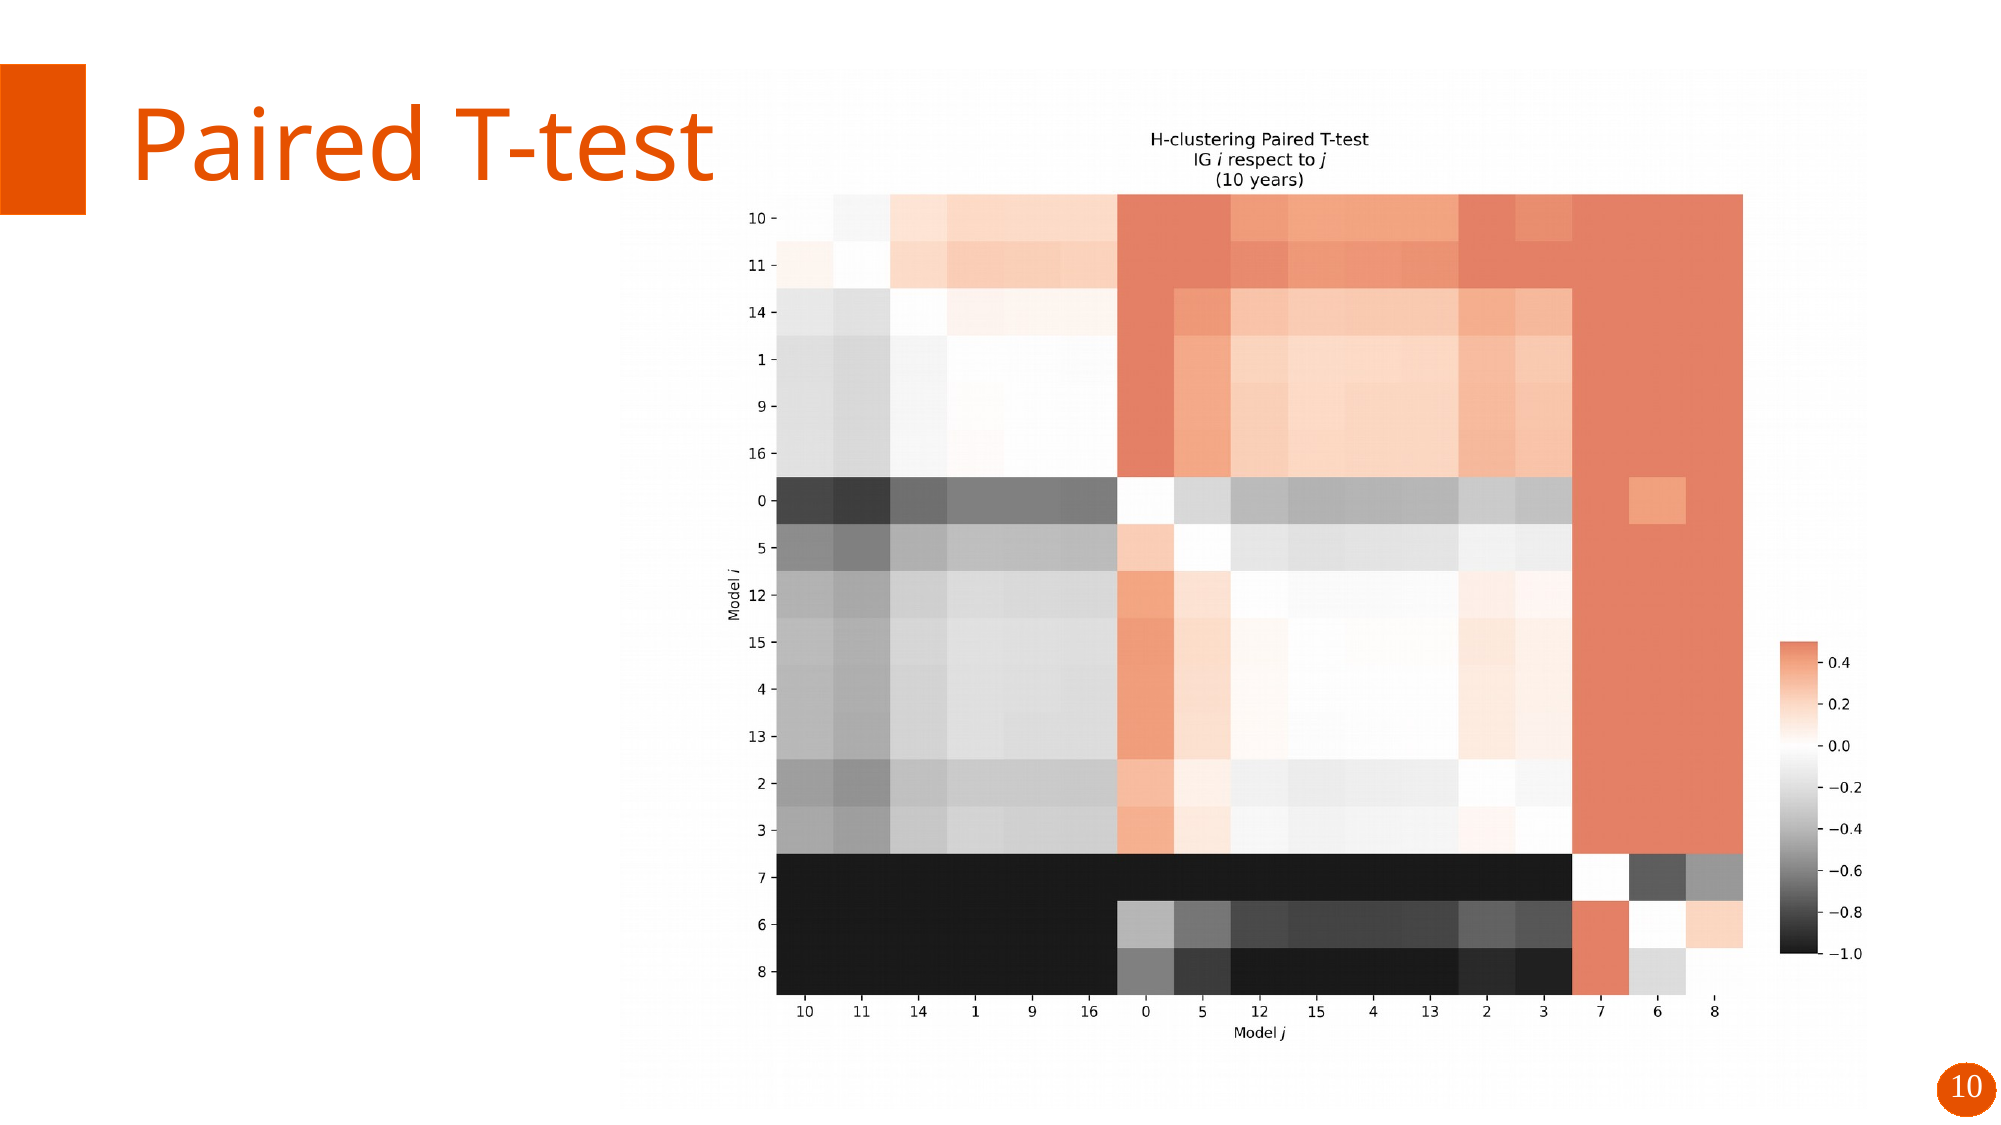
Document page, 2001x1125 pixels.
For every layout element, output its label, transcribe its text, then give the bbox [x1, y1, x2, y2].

title Paired T-test [129, 70, 1901, 213]
picture [620, 213, 1867, 1109]
